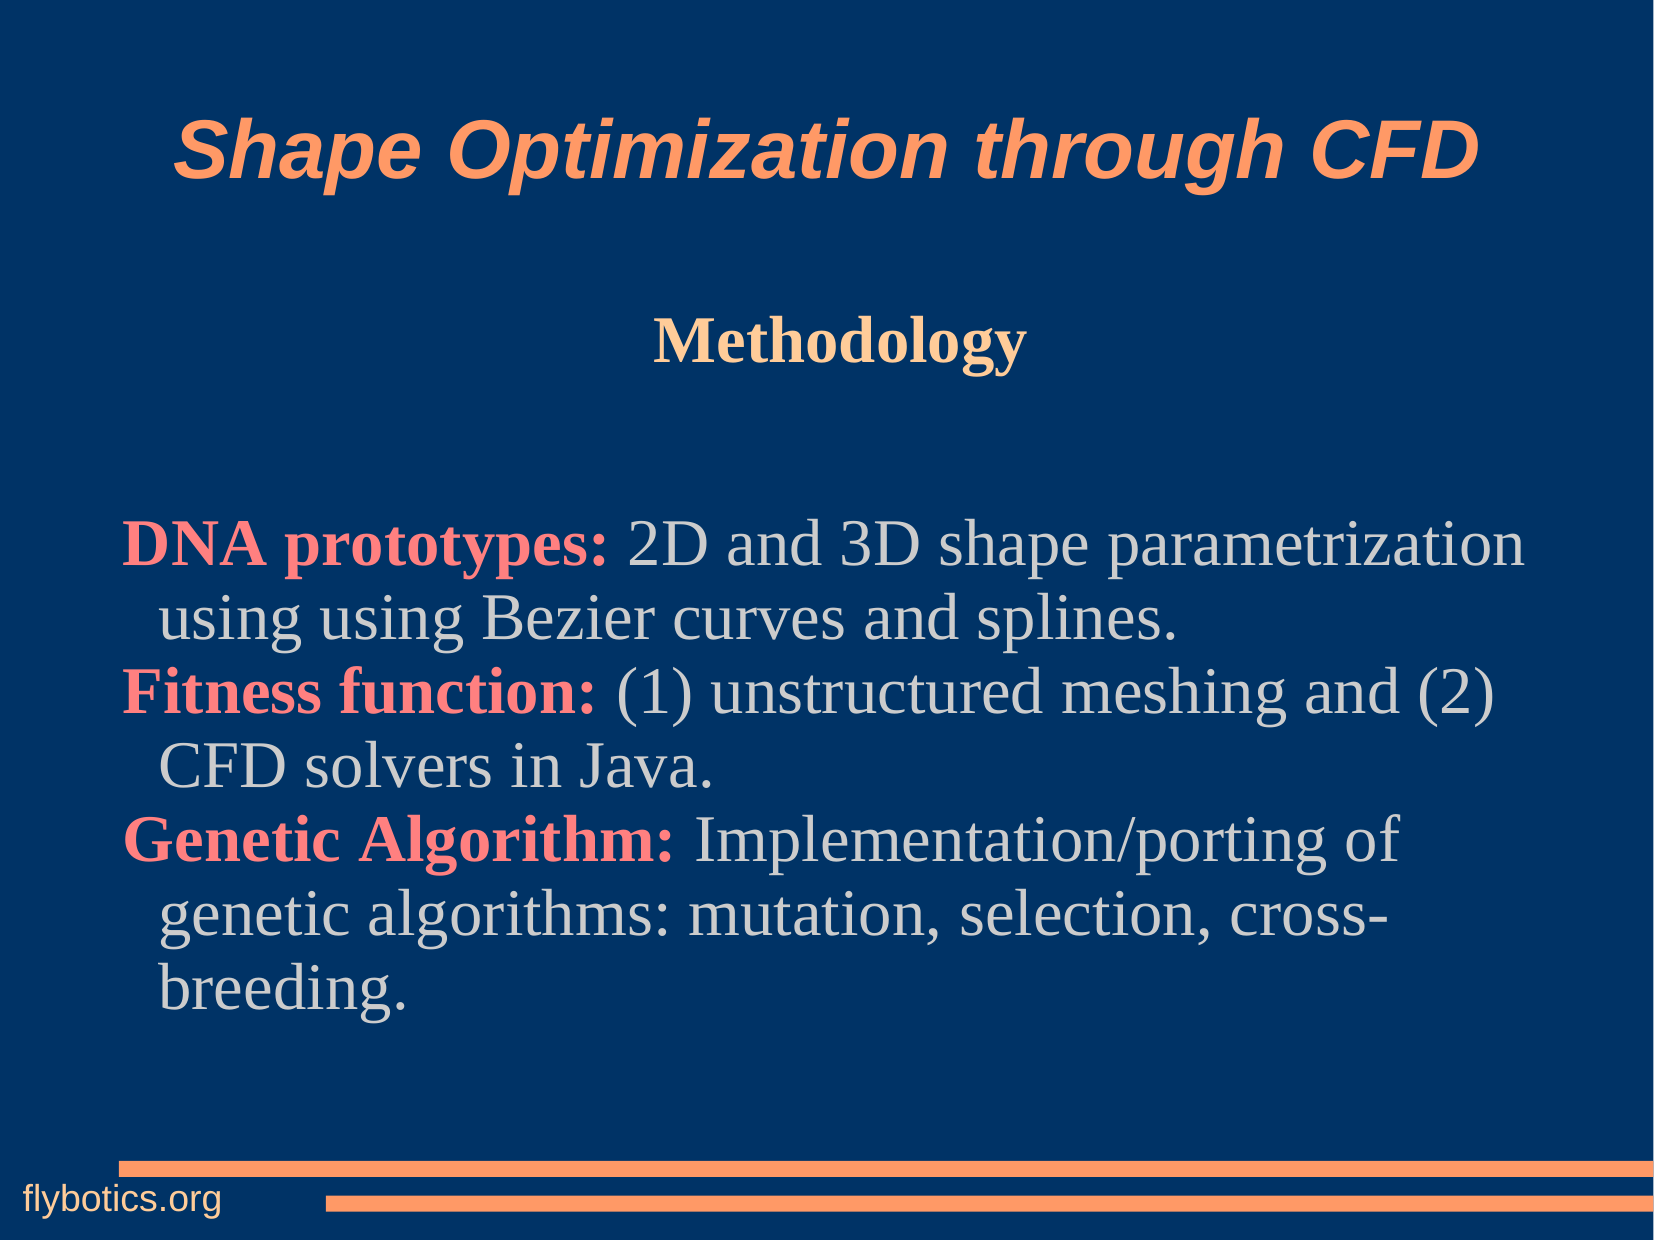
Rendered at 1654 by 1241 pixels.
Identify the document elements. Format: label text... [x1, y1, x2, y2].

text_box flybotics.org [7, 1169, 248, 1241]
subtitle DNA prototypes: 2D and 3D shape parametrization using using Bezier curves and splines. Fitness function: (1) unstructured meshing and (2) CFD solvers in Java. Genetic Algorithm: Implementation/porting of genetic algorithms: mutation, selection, cross-breeding. [122, 428, 1563, 1101]
title Shape Optimization through CFD [121, 53, 1534, 247]
text_box Methodology [121, 268, 1561, 411]
